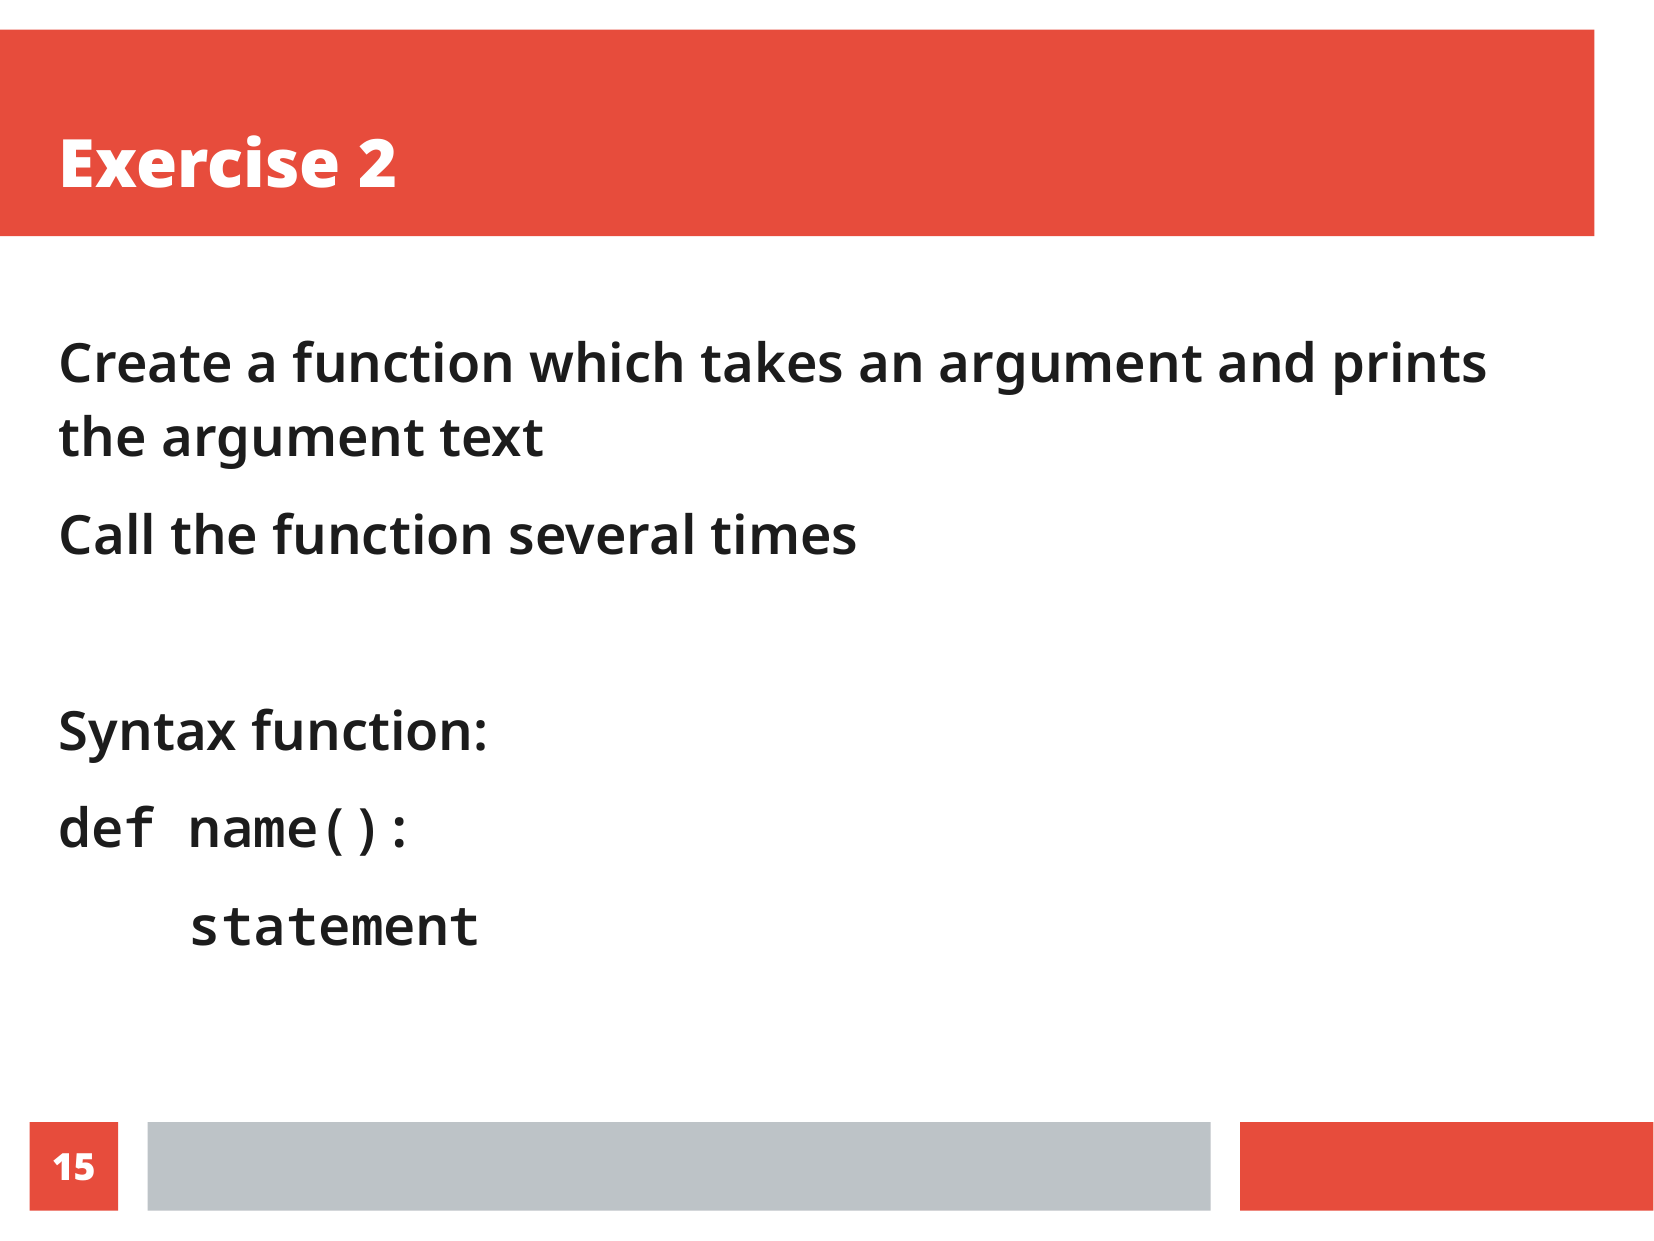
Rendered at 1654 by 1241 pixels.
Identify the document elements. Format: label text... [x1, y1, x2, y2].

list Create a function which takes an argument and prints the argument text Call the function several times Syntax function: def name(): statement [59, 324, 1565, 1093]
title Exercise 2 [59, 59, 1595, 207]
